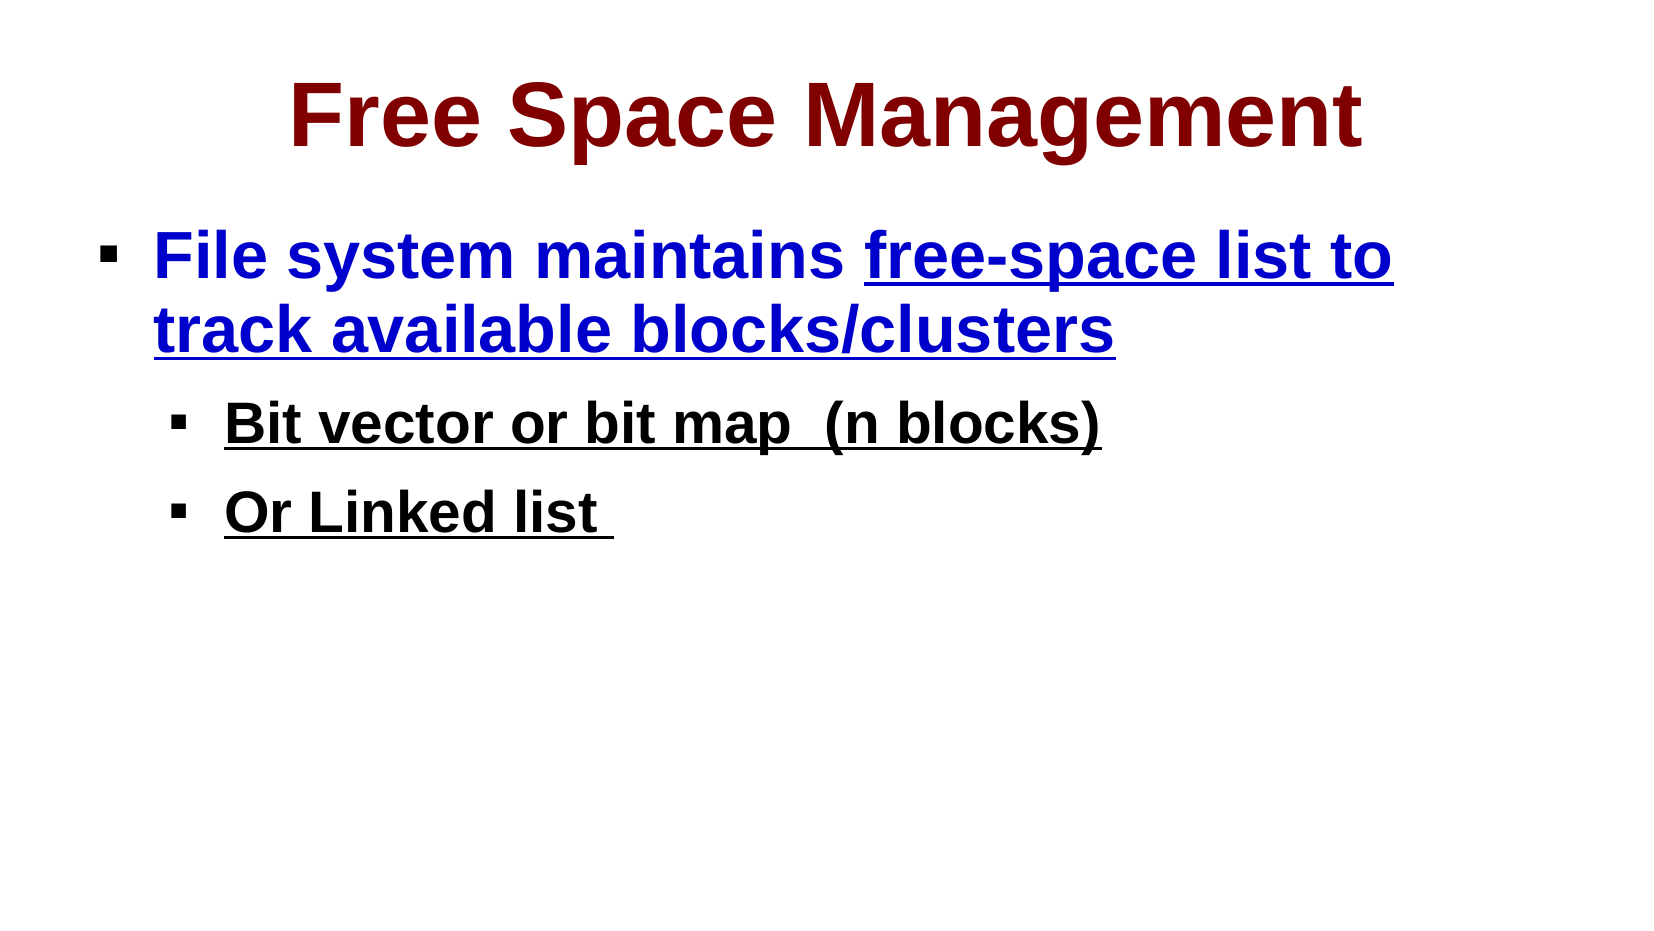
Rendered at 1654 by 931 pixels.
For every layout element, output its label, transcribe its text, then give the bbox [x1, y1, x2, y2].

title Free Space Management [82, 37, 1571, 193]
list File system maintains free-space list to track available blocks/clusters Bit vector or bit map (n blocks) Or Linked list [82, 217, 1571, 757]
